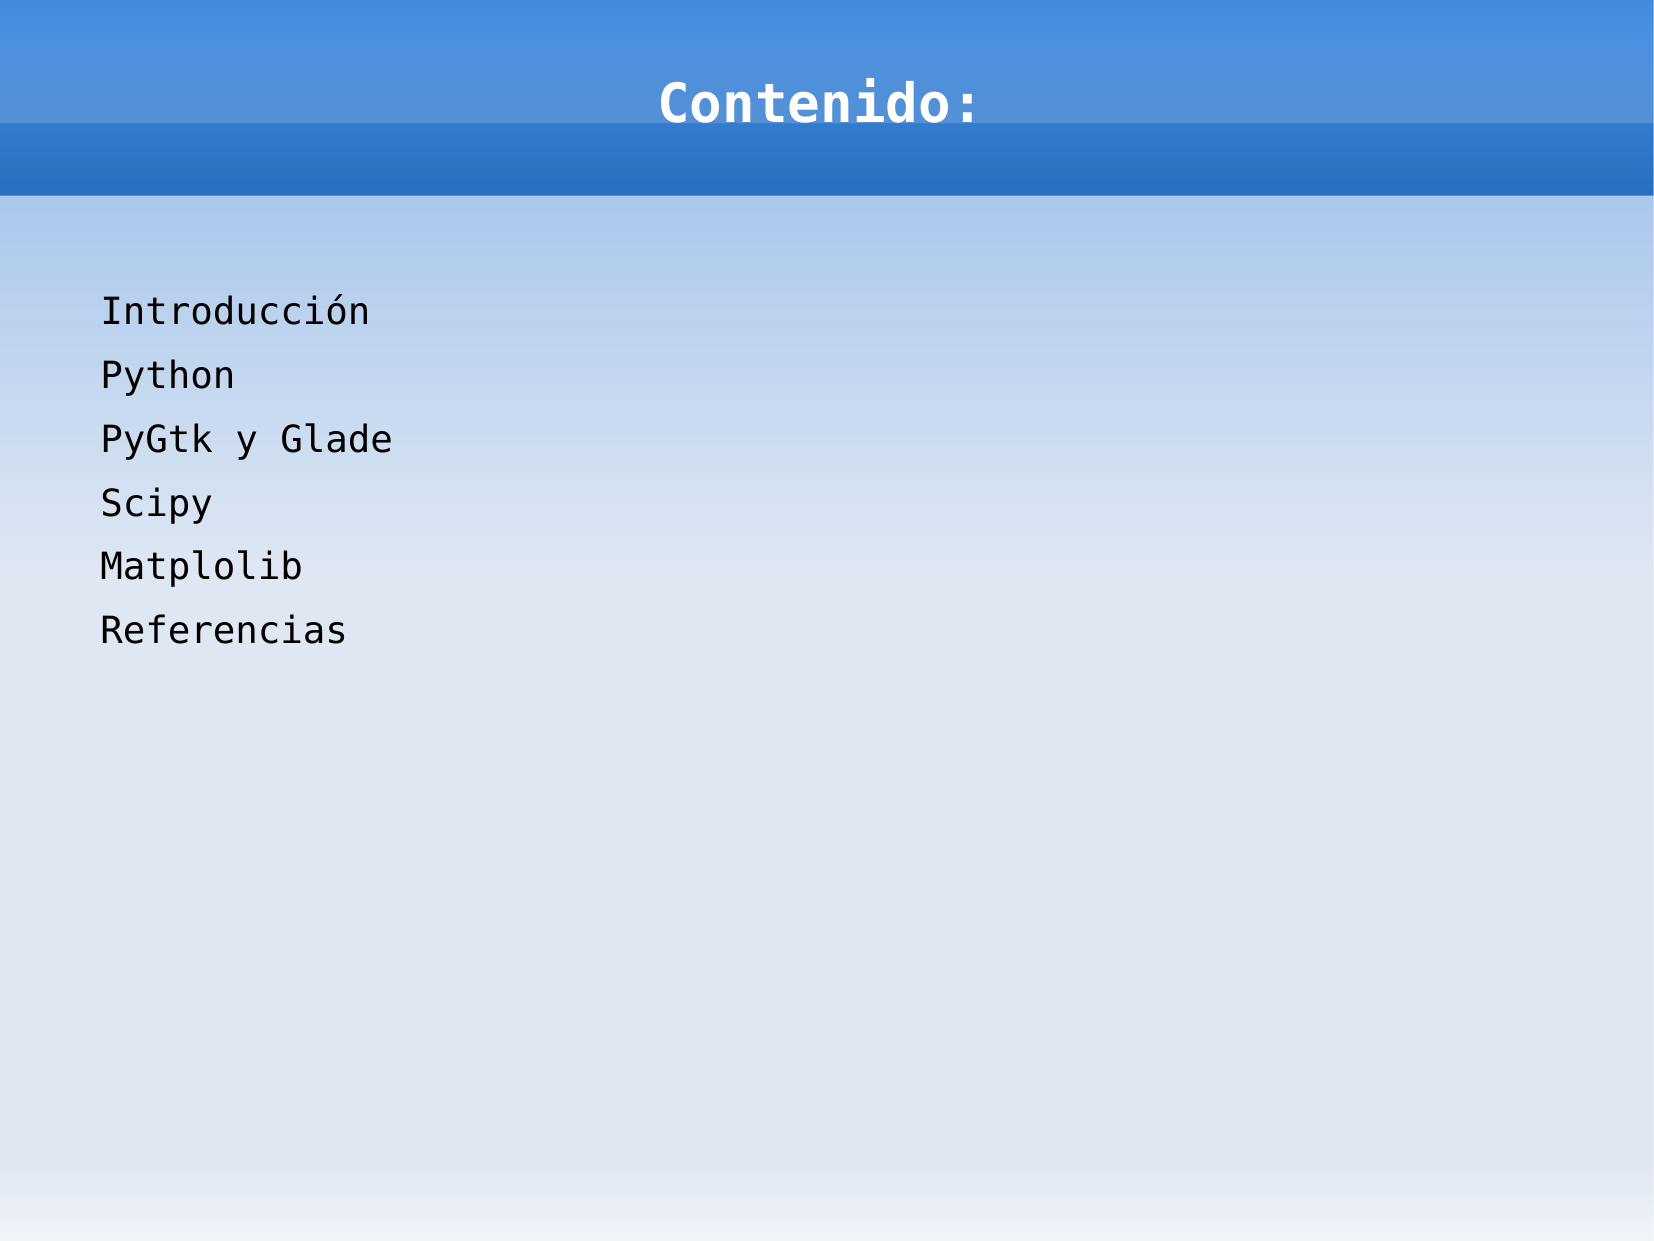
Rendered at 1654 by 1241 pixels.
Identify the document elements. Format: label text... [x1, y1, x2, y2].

title Contenido: [76, 7, 1565, 200]
picture [0, 0, 1654, 1241]
list Introducción Python PyGtk y Glade Scipy Matplolib Referencias [82, 290, 1571, 1094]
